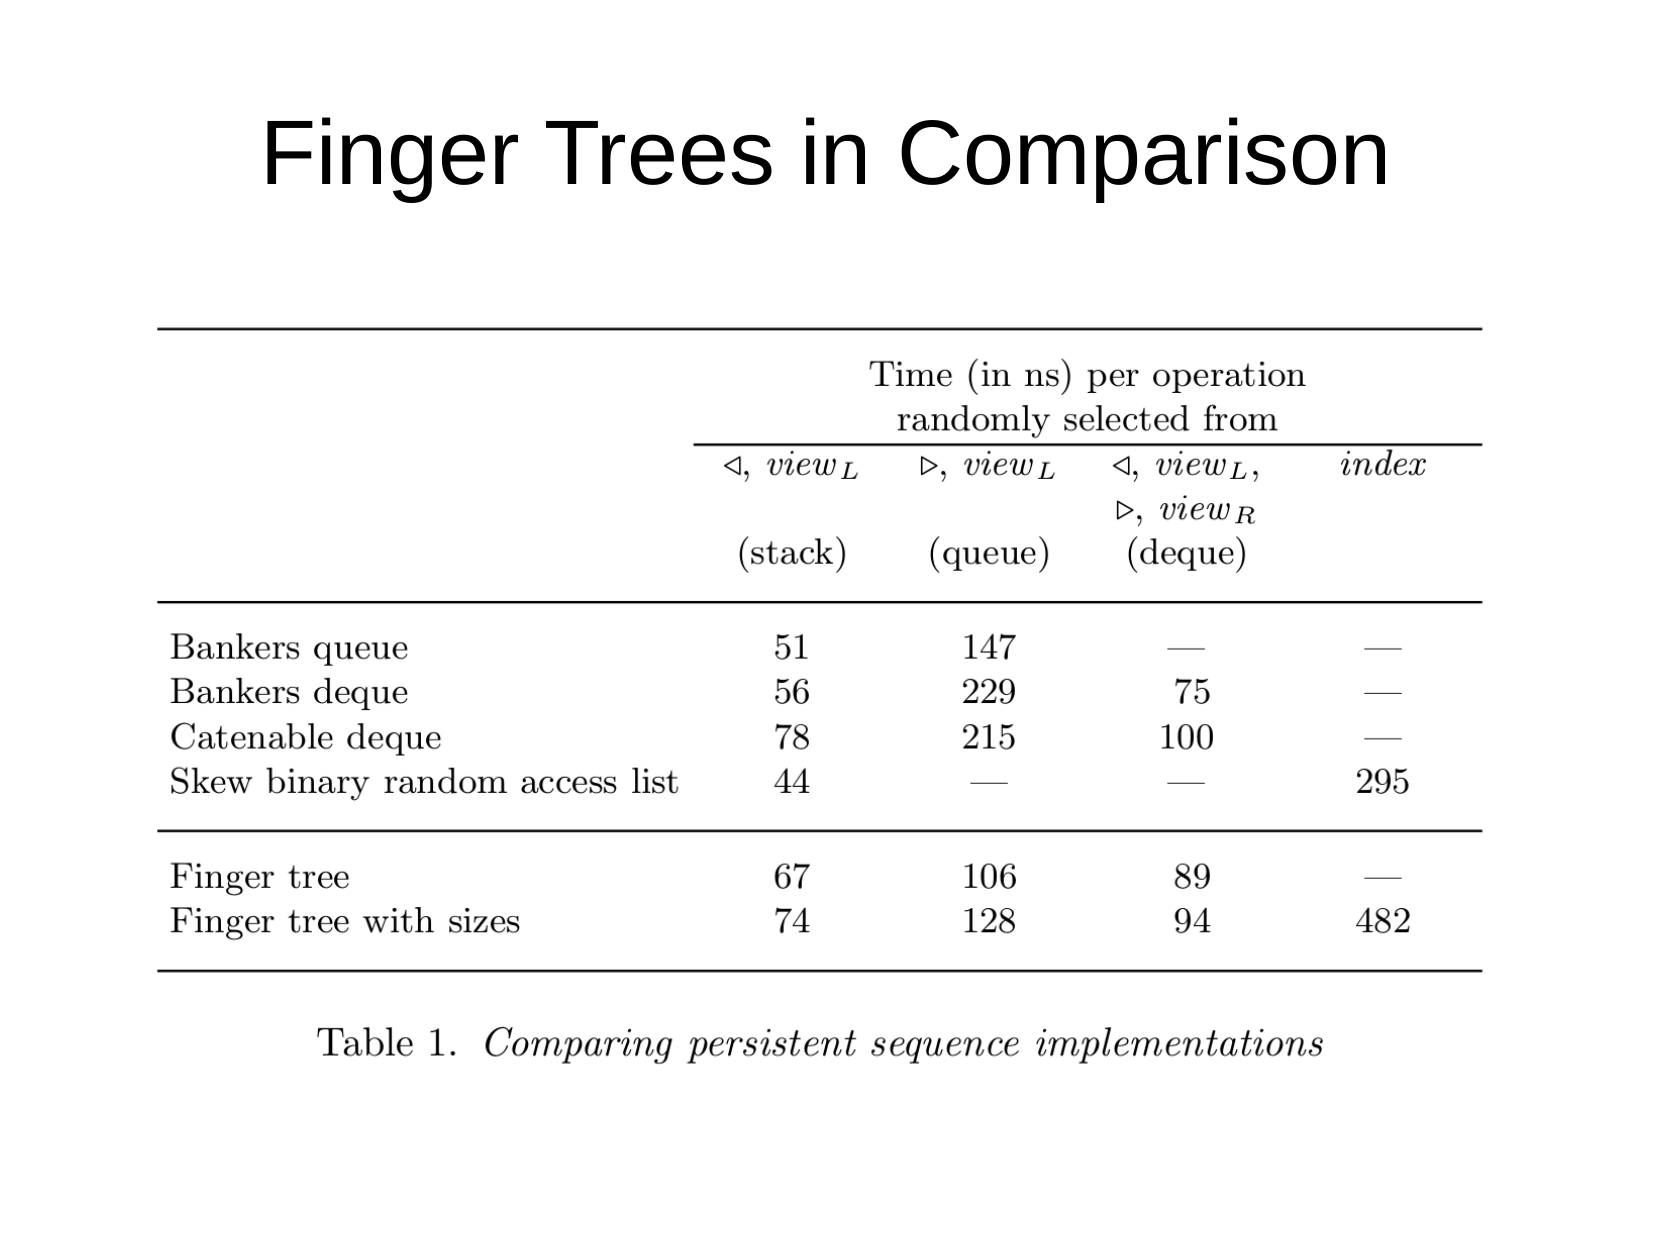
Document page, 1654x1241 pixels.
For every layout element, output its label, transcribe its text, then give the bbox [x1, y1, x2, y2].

title Finger Trees in Comparison [82, 49, 1571, 257]
picture [121, 290, 1533, 1109]
